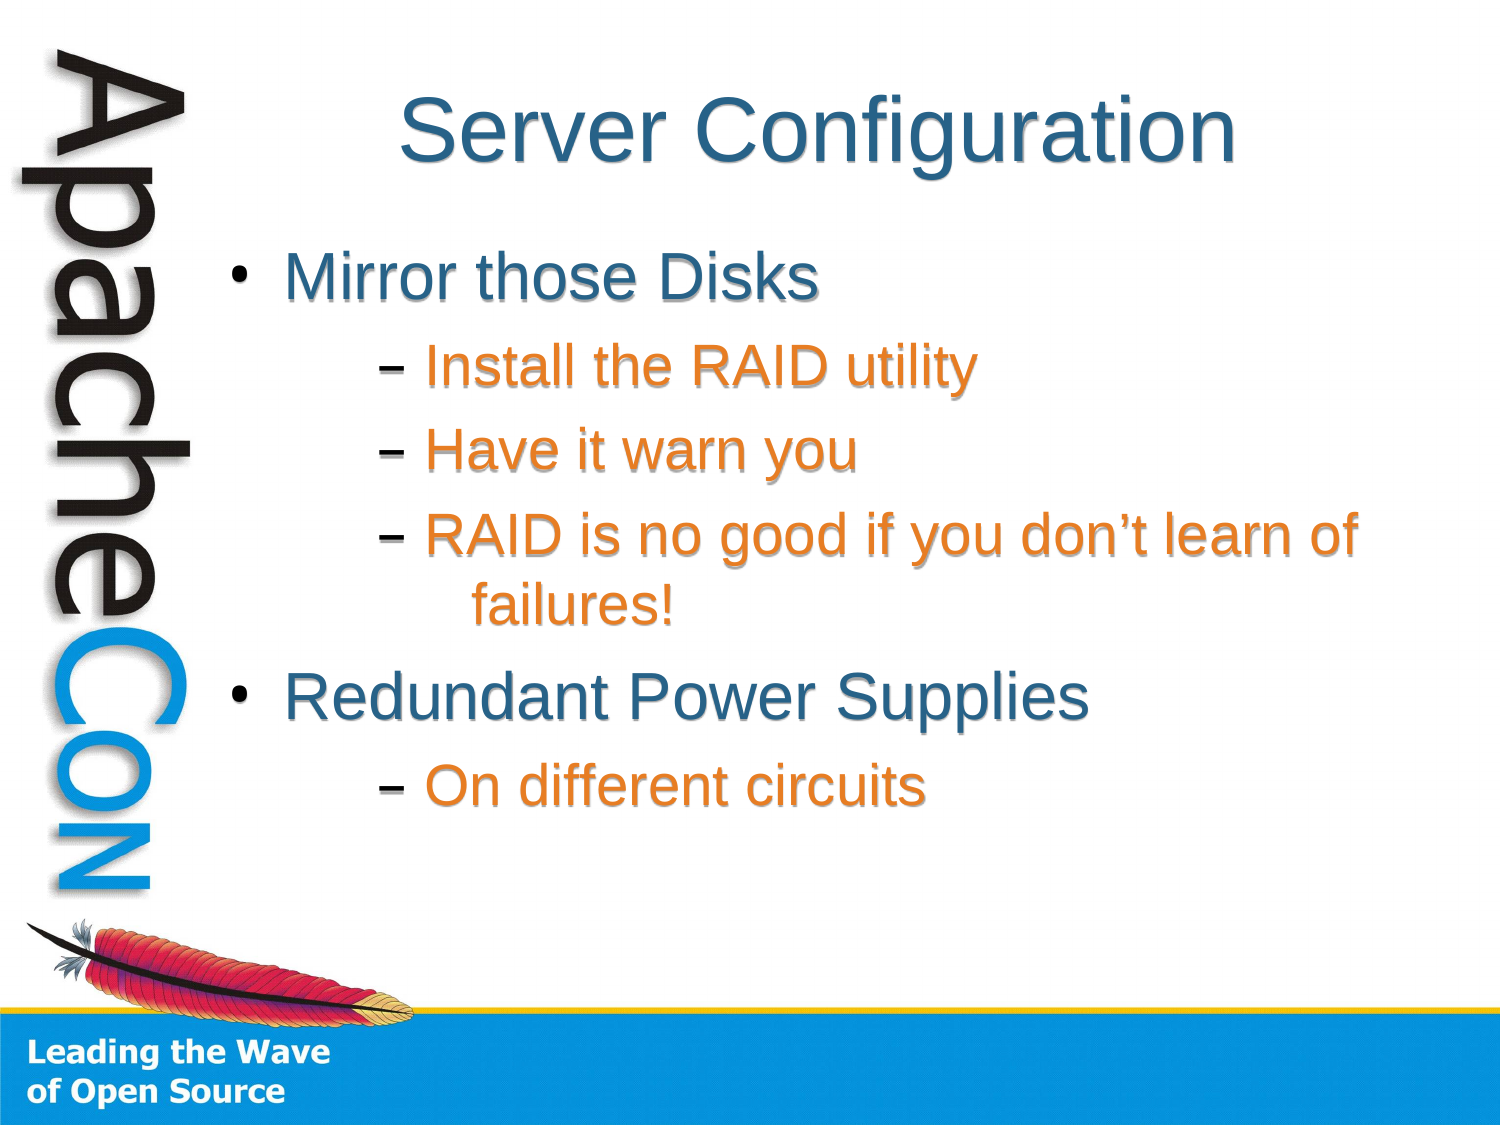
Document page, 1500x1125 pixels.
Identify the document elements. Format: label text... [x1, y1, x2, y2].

list Mirror those Disks Install the RAID utility Have it warn you RAID is no good if you don’t learn of failures! Redundant Power Supplies On different circuits [212, 224, 1426, 913]
title Server Configuration [212, 62, 1426, 171]
